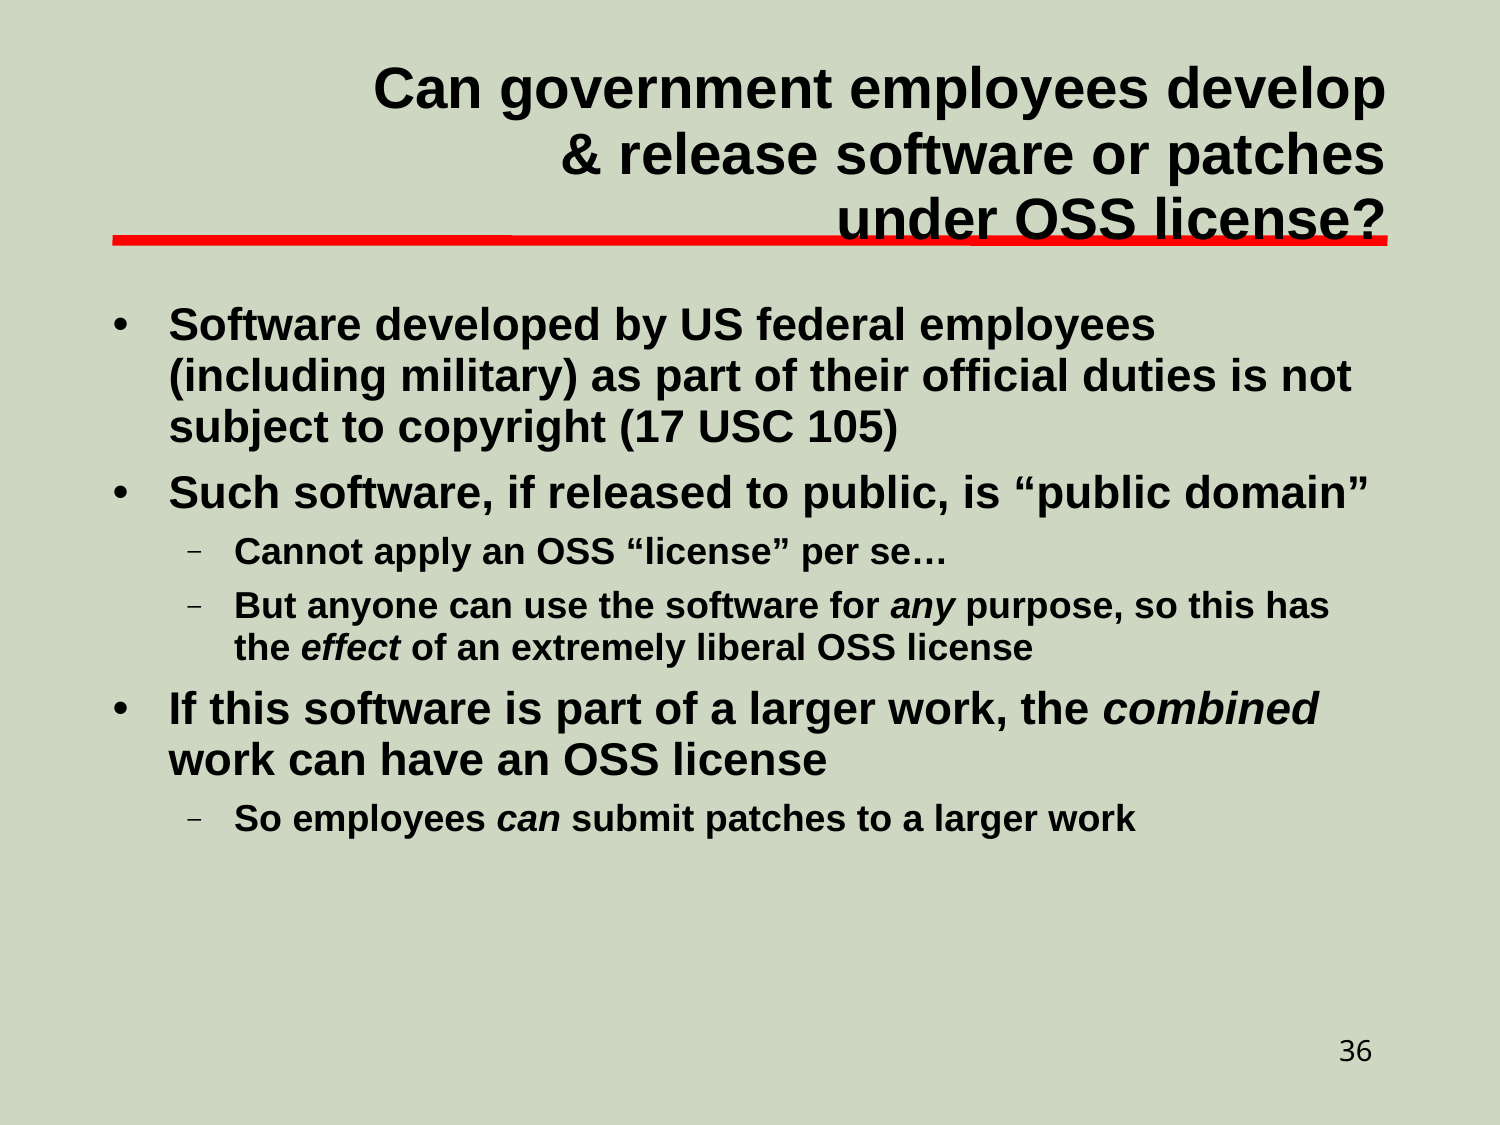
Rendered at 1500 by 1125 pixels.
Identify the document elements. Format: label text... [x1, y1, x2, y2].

title Can government employees develop & release software or patches under OSS license? [337, 56, 1388, 253]
list Software developed by US federal employees (including military) as part of their official duties is not subject to copyright (17 USC 105) Such software, if released to public, is “public domain” Cannot apply an OSS “license” per se… But anyone can use the software for any purpose, so this has the effect of an extremely liberal OSS license If this software is part of a larger work, the combined work can have an OSS license So employees can submit patches to a larger work [112, 299, 1388, 1098]
